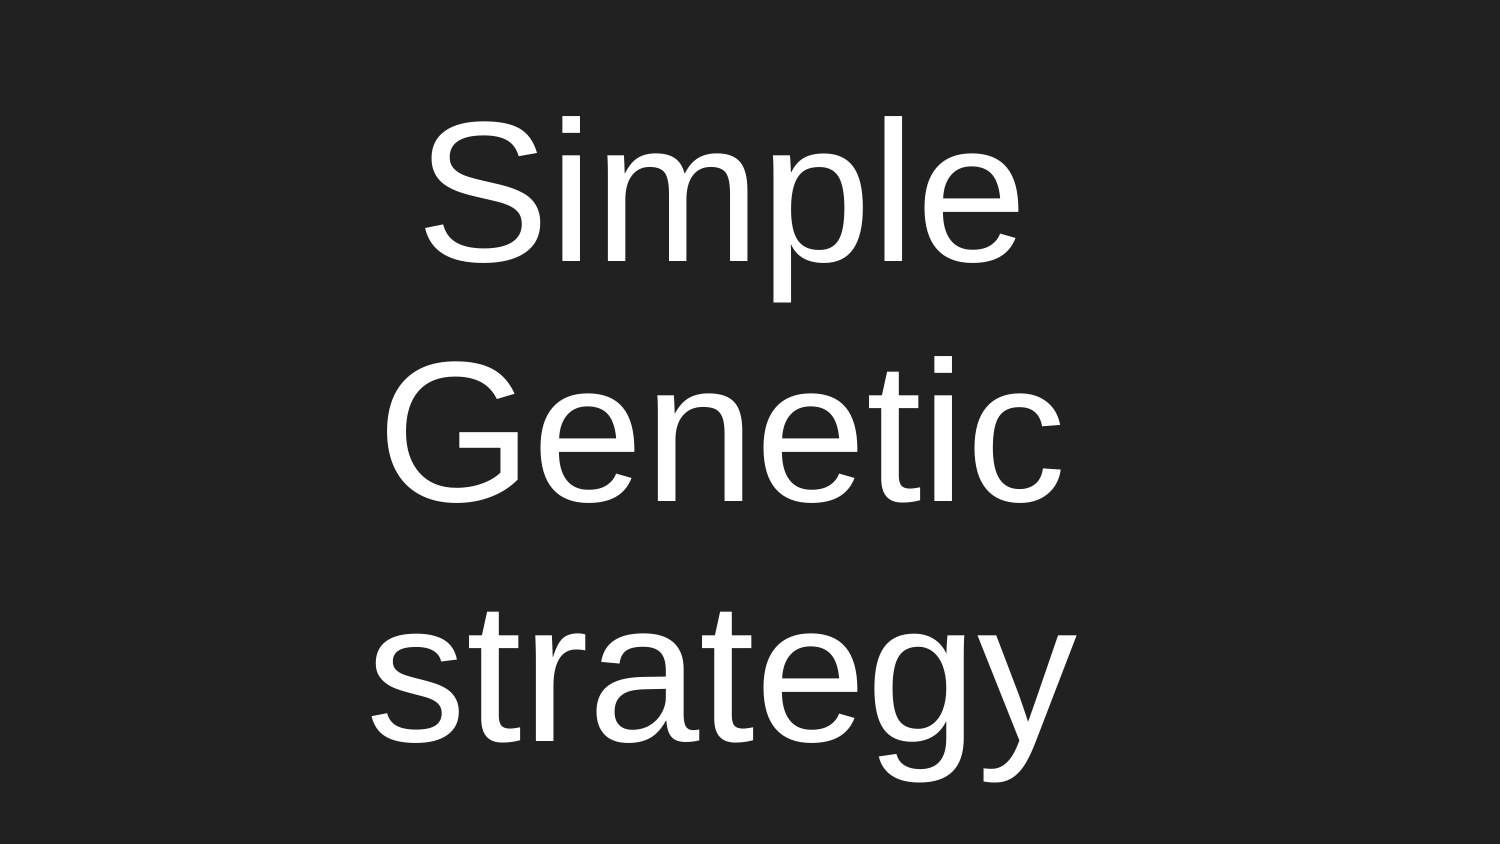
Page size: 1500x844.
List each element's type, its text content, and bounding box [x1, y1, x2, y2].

title Simple Genetic strategy [0, 0, 1500, 844]
